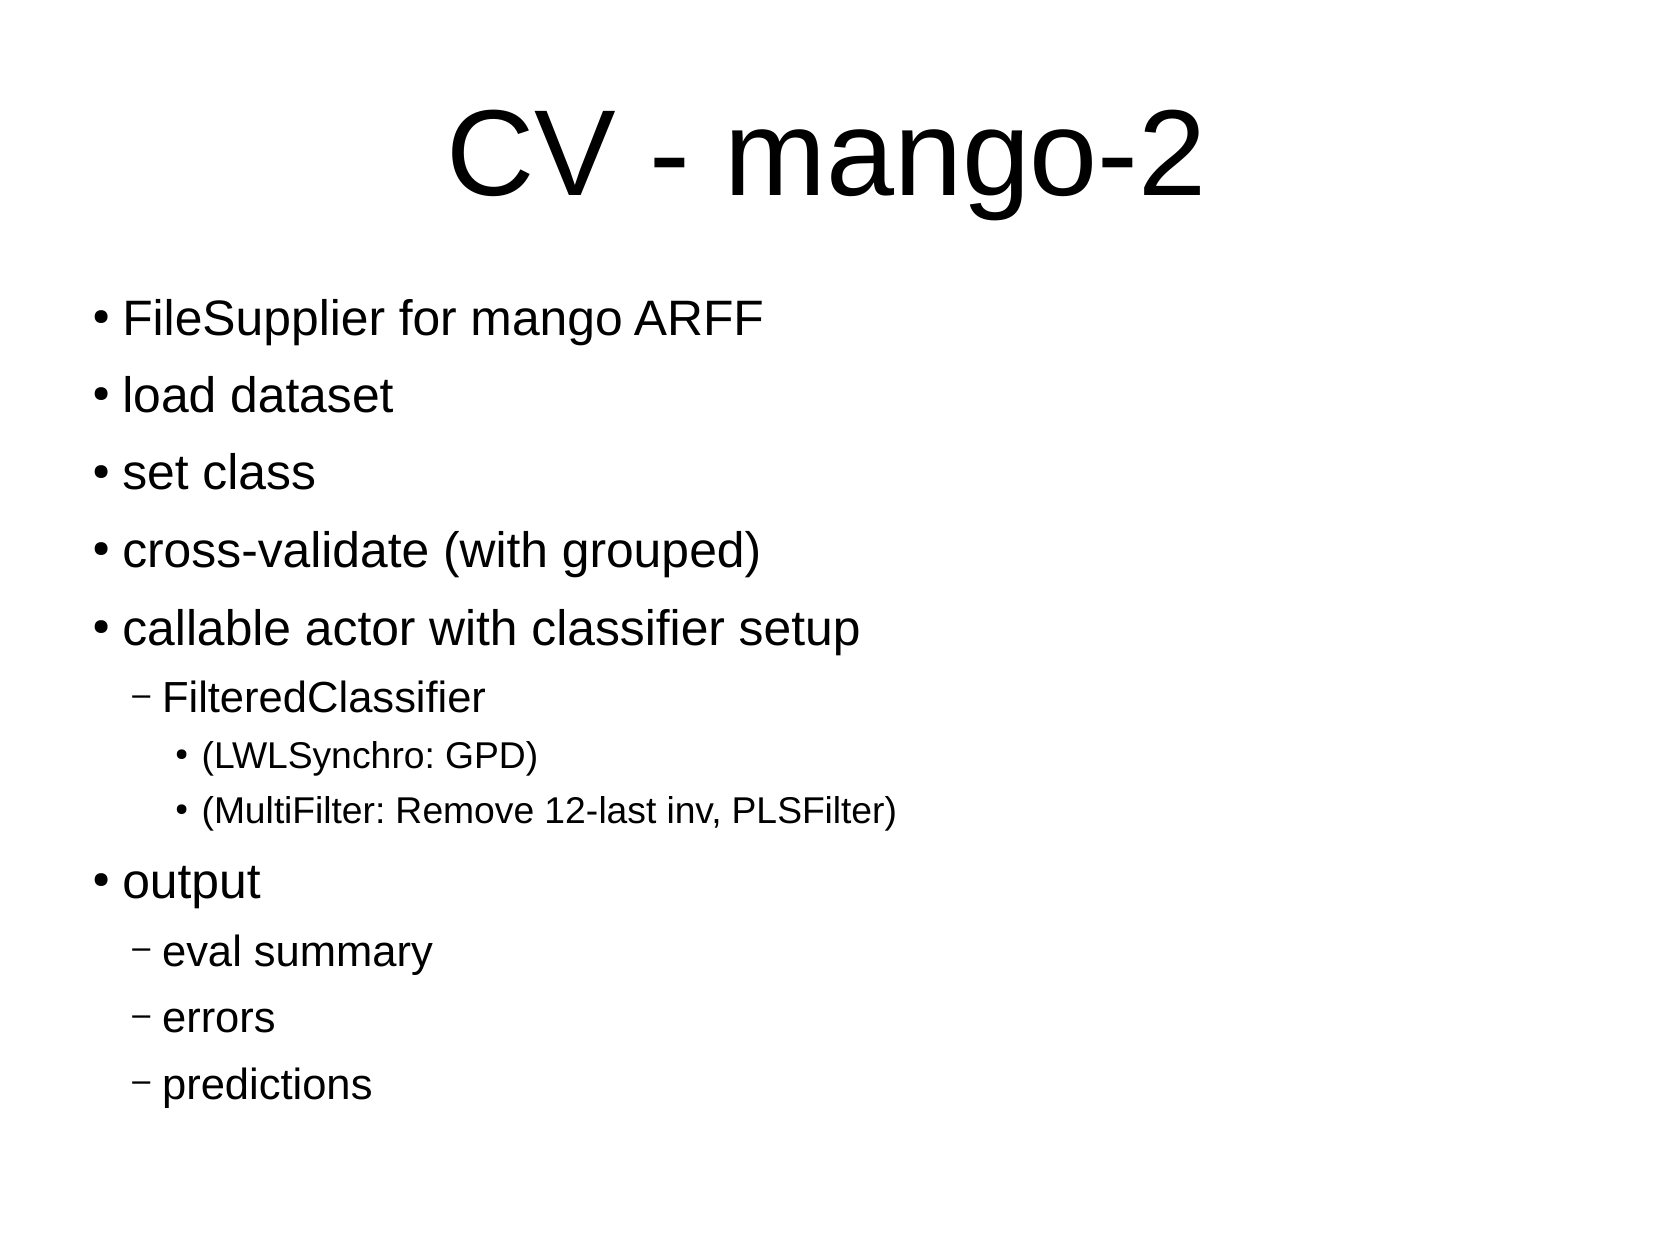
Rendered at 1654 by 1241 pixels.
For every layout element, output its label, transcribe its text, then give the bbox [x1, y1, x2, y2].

list FileSupplier for mango ARFF load dataset set class cross-validate (with grouped) callable actor with classifier setup FilteredClassifier (LWLSynchro: GPD) (MultiFilter: Remove 12-last inv, PLSFilter) output eval summary errors predictions [82, 290, 1571, 1123]
title CV - mango-2 [82, 49, 1571, 257]
